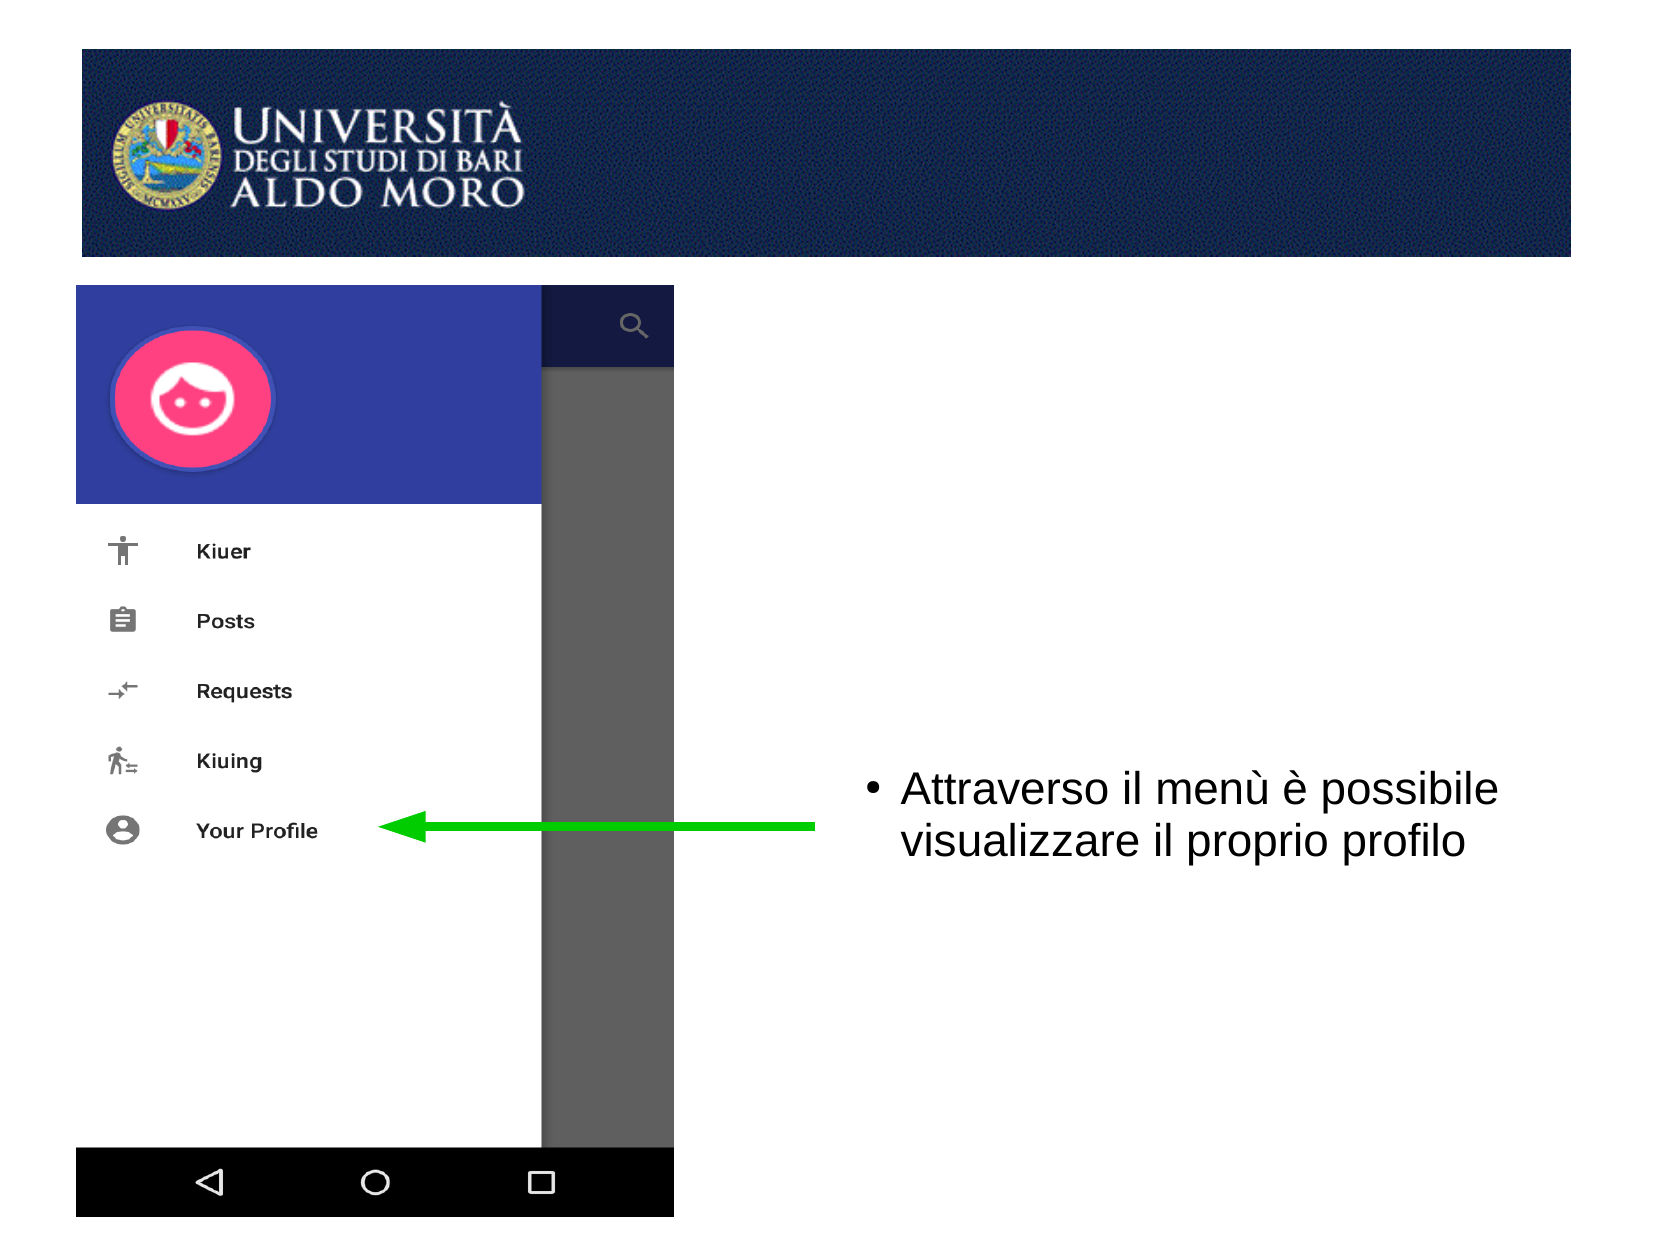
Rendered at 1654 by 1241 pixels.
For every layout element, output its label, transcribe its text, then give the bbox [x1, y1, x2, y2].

picture [82, 49, 1571, 257]
text_box Attraverso il menù è possibile visualizzare il proprio profilo [850, 755, 1548, 874]
picture [76, 285, 674, 1217]
